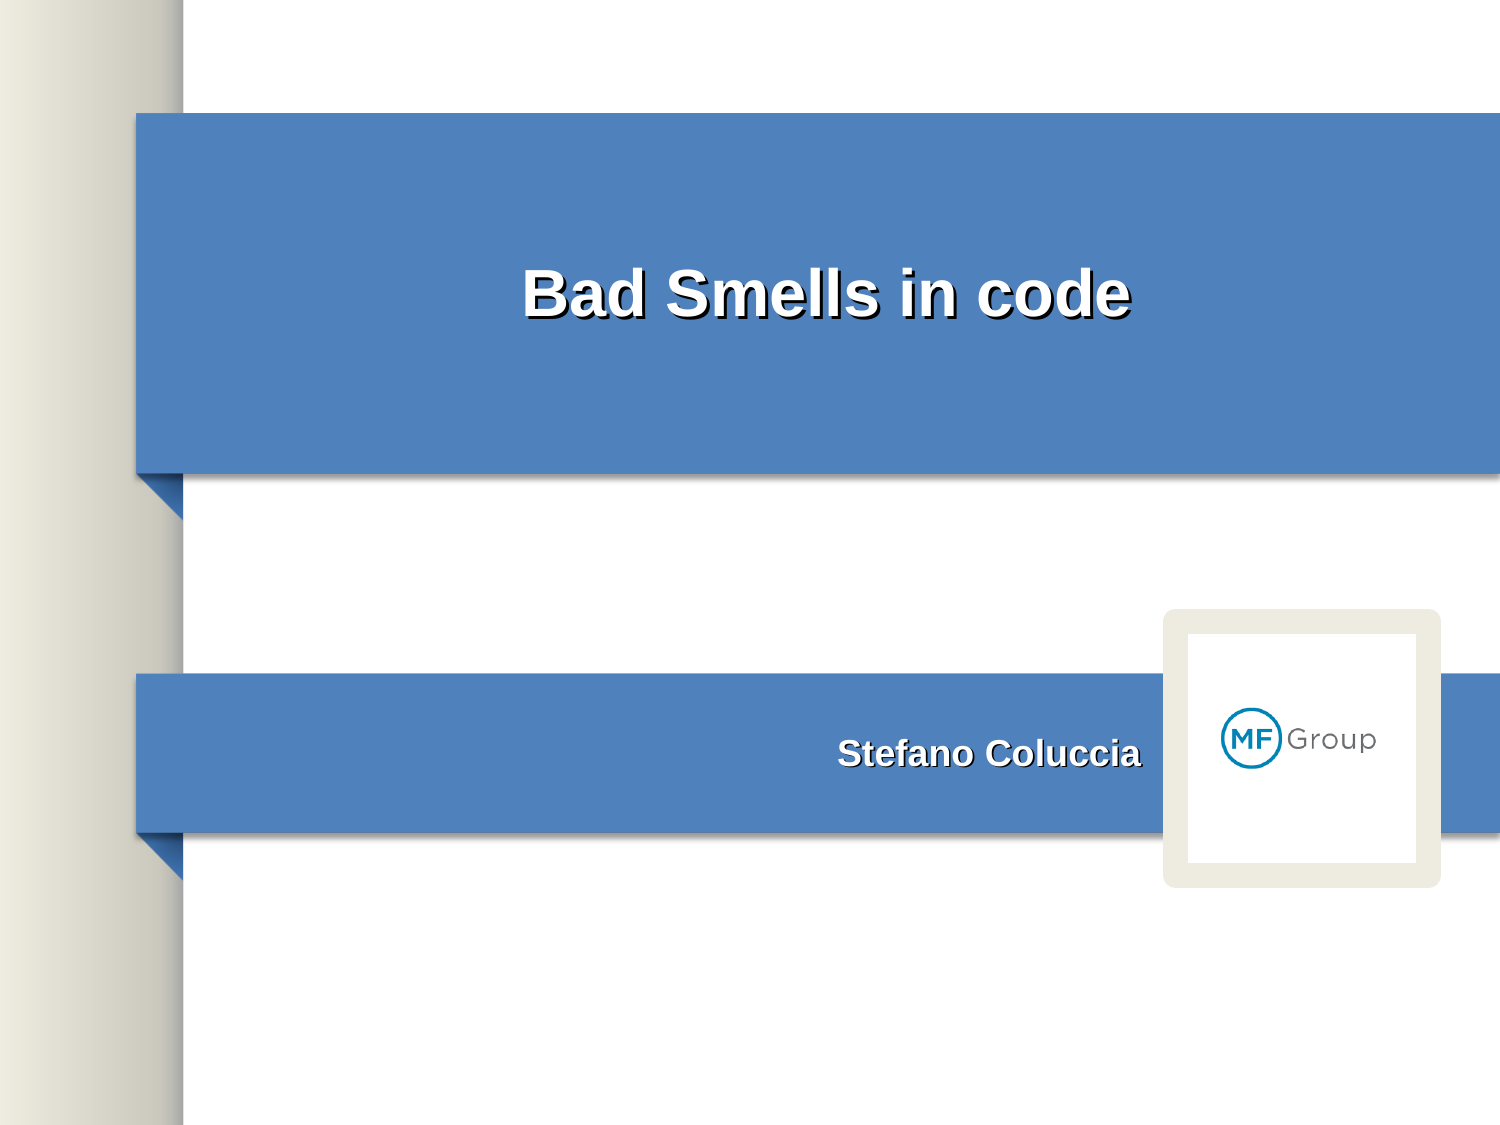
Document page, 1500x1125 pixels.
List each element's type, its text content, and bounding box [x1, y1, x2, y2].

title Stefano Coluccia [826, 708, 1152, 798]
picture [0, 0, 1500, 1125]
title Bad Smells in code [177, 173, 1477, 415]
